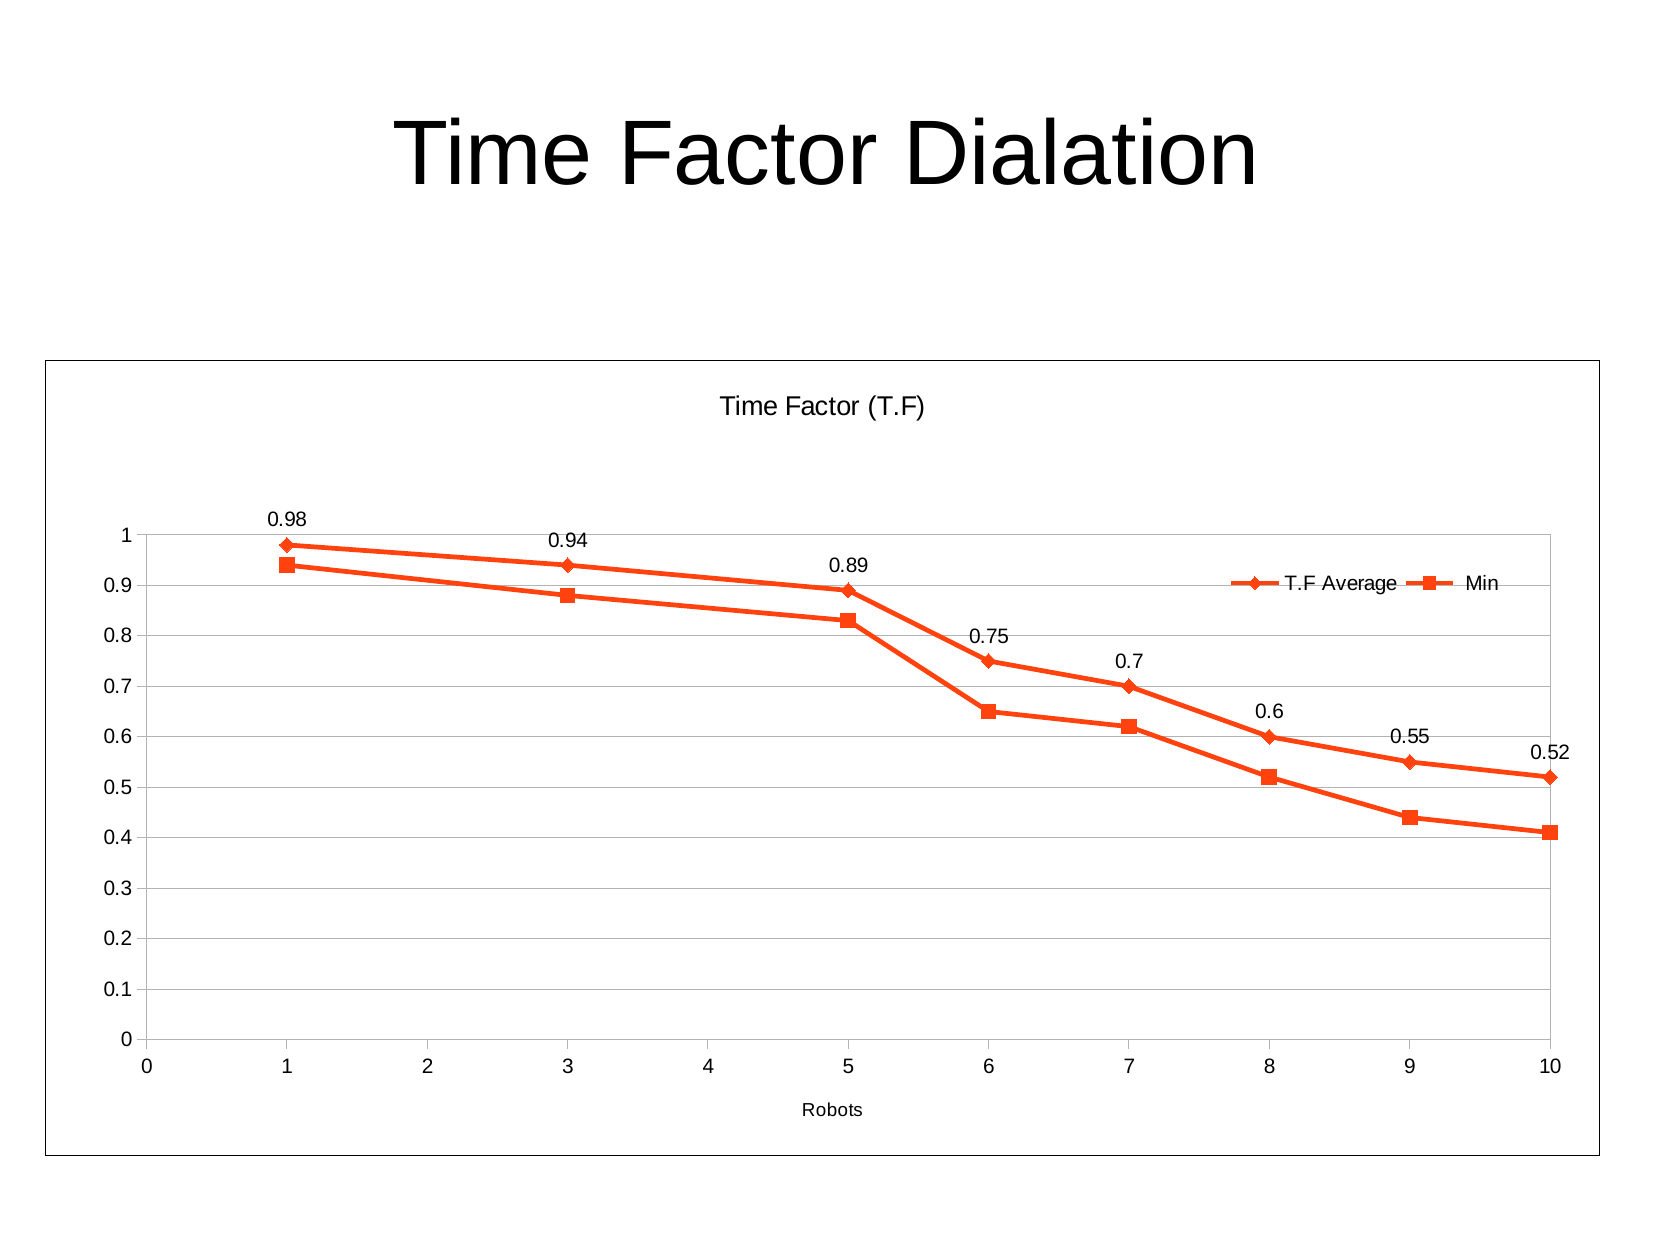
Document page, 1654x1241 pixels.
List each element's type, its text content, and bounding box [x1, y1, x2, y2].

chart [45, 360, 1600, 1156]
title Time Factor Dialation [82, 49, 1571, 257]
